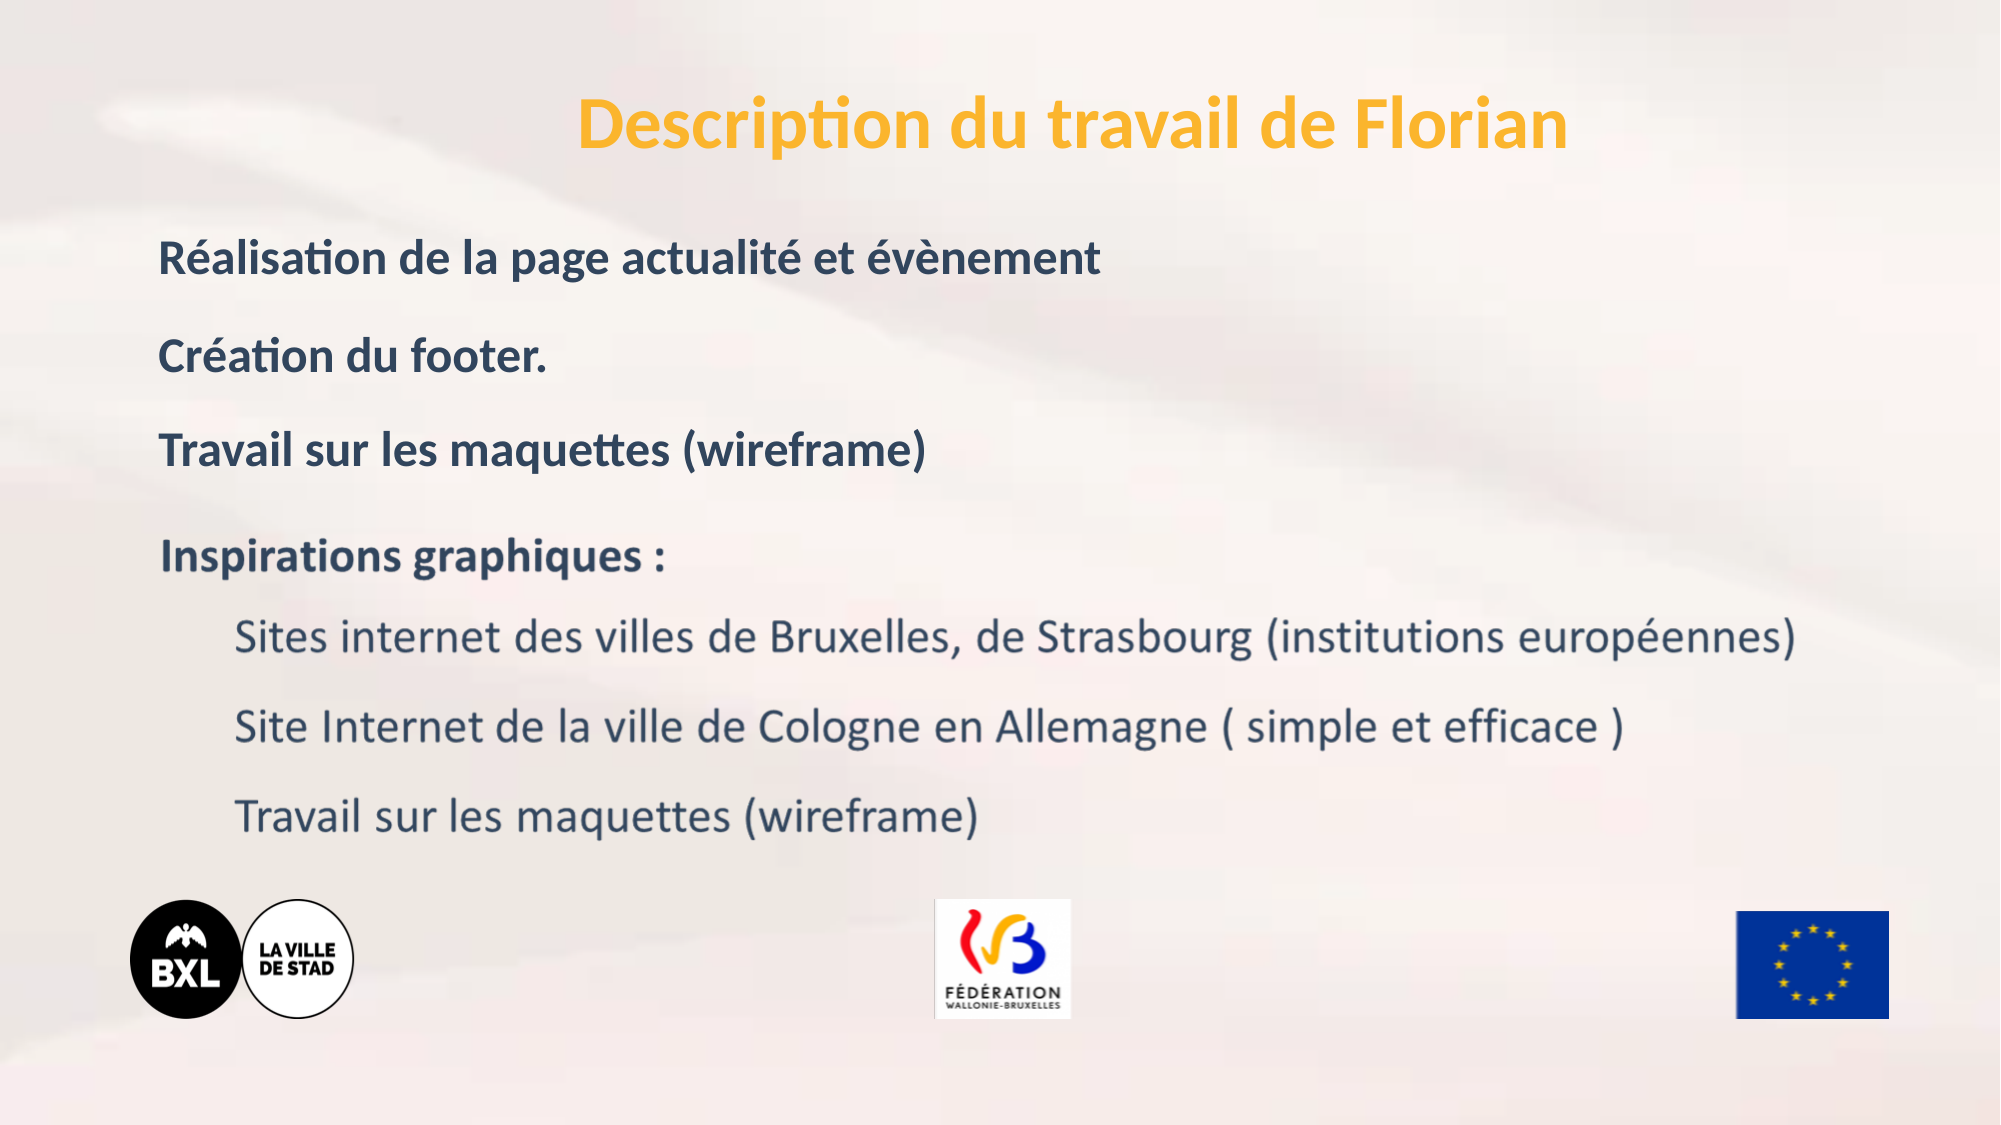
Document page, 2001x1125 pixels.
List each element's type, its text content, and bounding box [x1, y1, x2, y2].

picture [0, 0, 2000, 1125]
text_box Réalisation de la page actualité et évènement [143, 216, 1144, 293]
text_box Description du travail de Florian [562, 66, 1748, 173]
text_box Travail sur les maquettes (wireframe) [143, 409, 1144, 485]
text_box Création du footer. [143, 315, 1144, 391]
